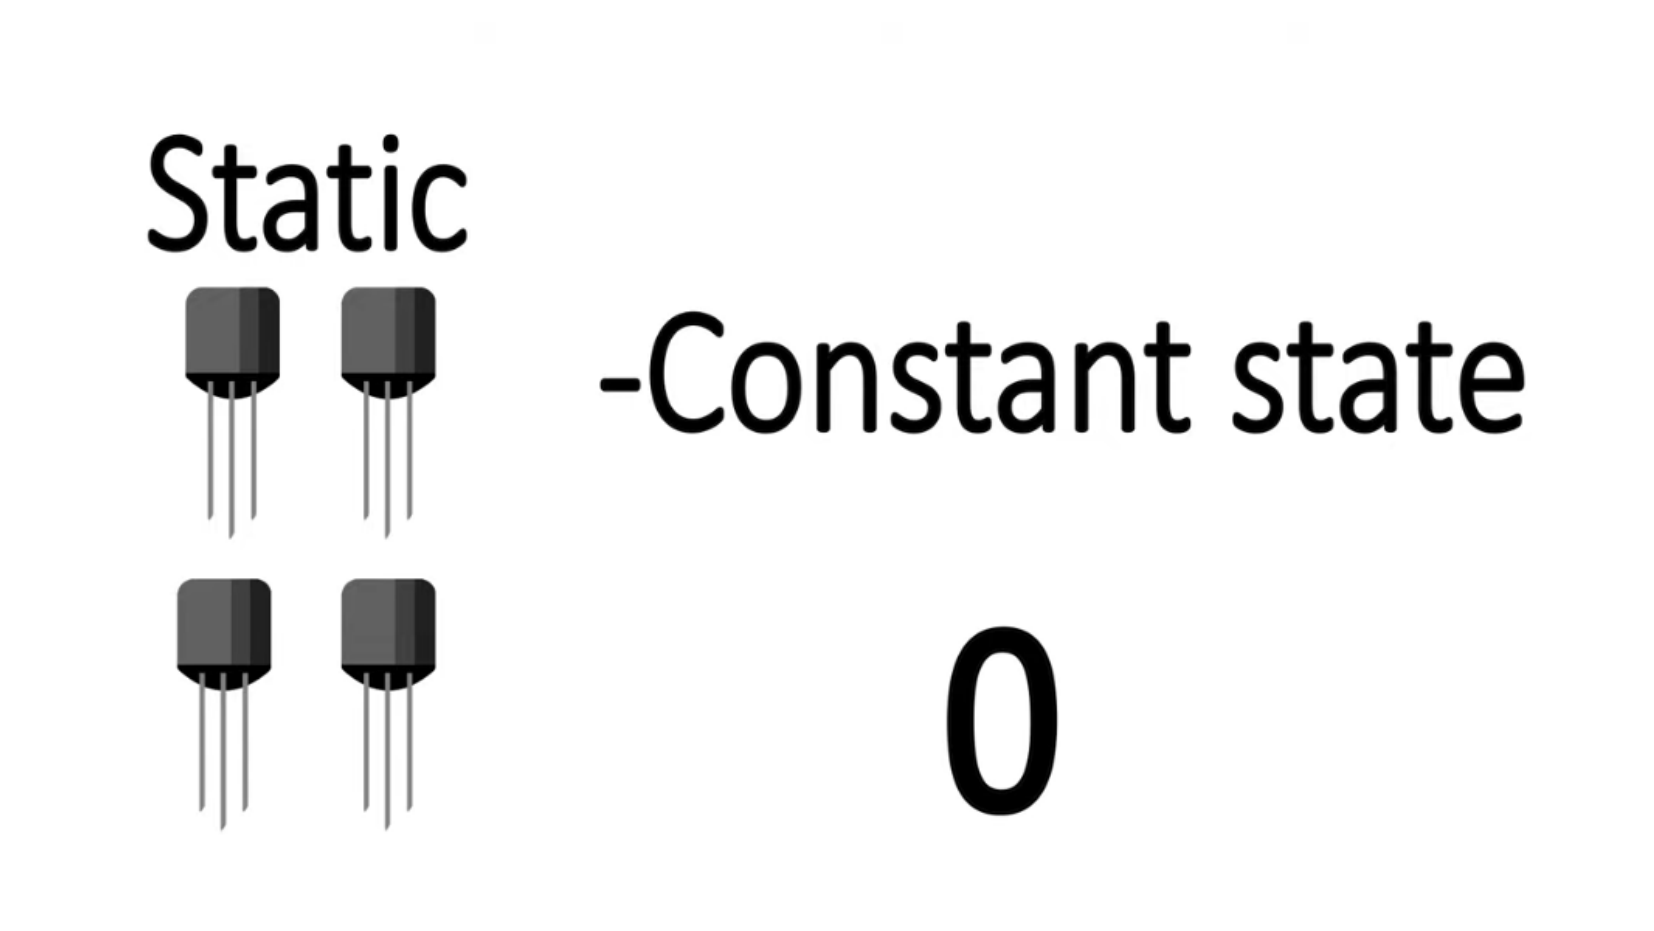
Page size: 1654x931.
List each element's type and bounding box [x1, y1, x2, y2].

picture [97, 3, 1566, 931]
